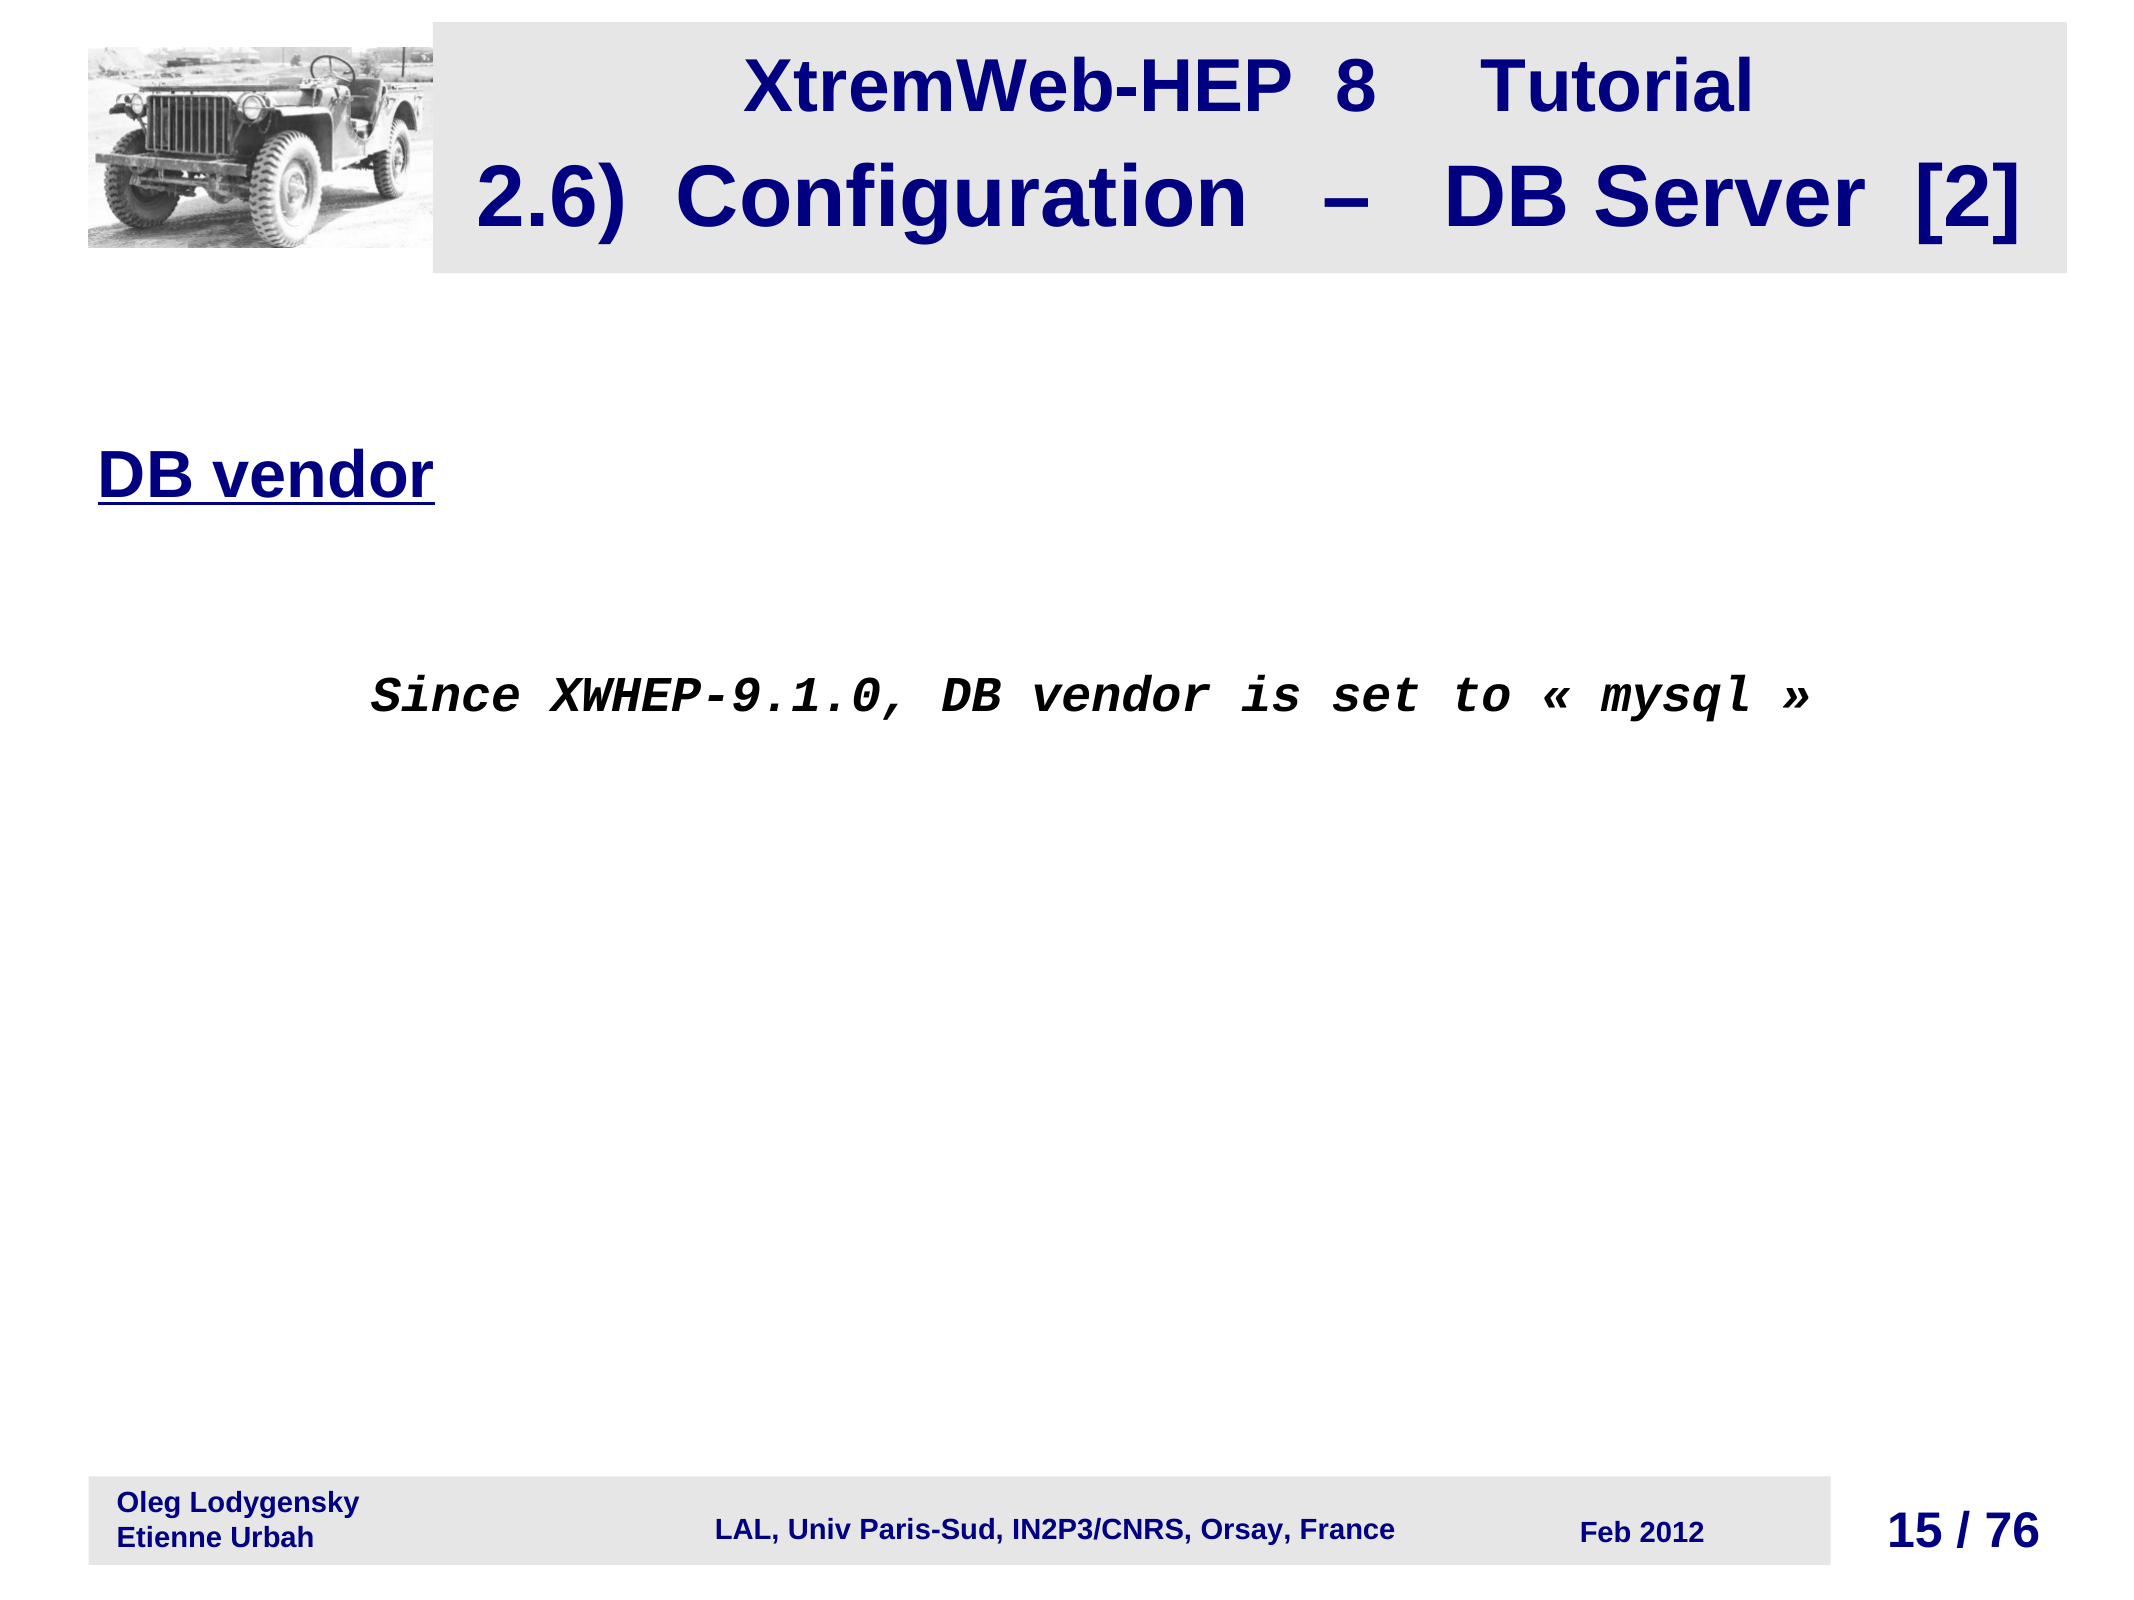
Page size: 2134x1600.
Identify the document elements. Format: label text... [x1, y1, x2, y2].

text_box DB vendor Since XWHEP-9.1.0, DB vendor is set to « mysql » [88, 431, 2094, 1415]
picture [88, 47, 433, 248]
title 2.6) Configuration – DB Server [2] [442, 118, 2067, 266]
